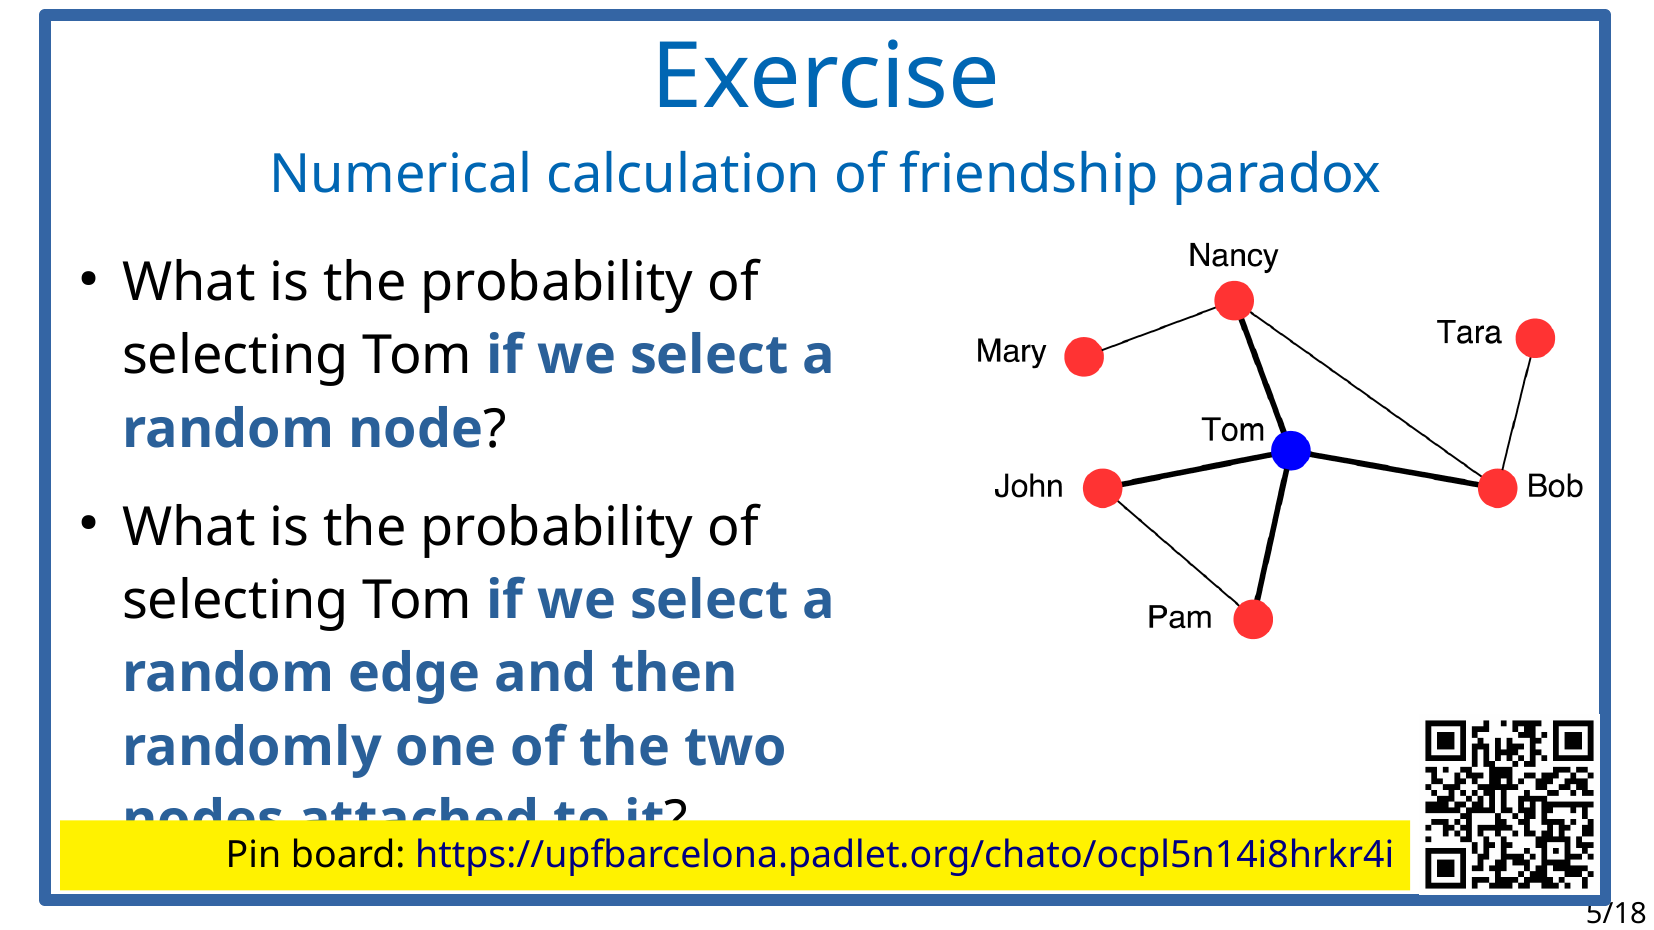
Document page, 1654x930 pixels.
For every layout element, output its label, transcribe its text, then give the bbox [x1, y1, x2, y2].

text_box Pin board: https://upfbarcelona.padlet.org/chato/ocpl5n14i8hrkr4i [60, 820, 1411, 891]
title Exercise Numerical calculation of friendship paradox [82, 21, 1571, 198]
picture [1419, 714, 1600, 895]
list What is the probability of selecting Tom if we select a random node? What is the probability of selecting Tom if we select a random edge and then randomly one of the two nodes attached to it? [64, 242, 883, 820]
picture [972, 231, 1591, 646]
